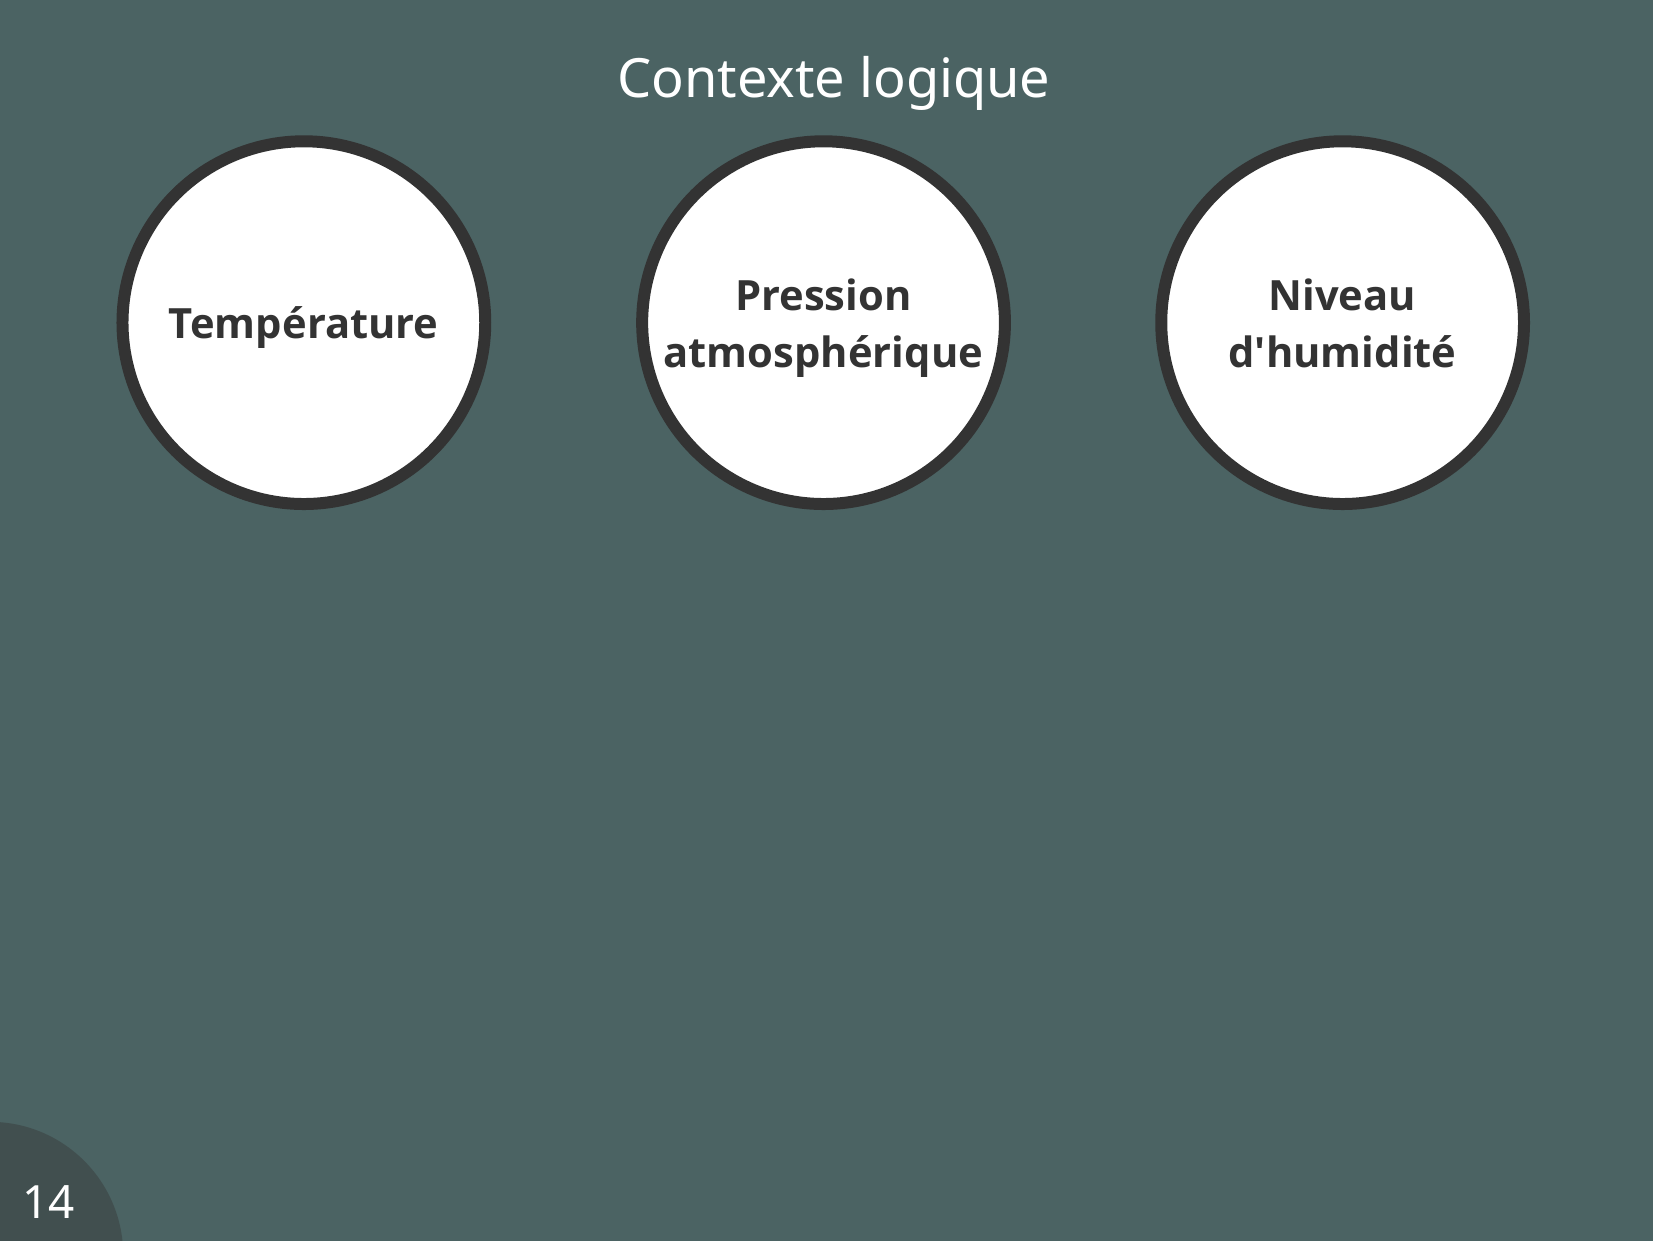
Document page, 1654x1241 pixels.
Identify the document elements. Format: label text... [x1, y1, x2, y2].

text_box Contexte logique [49, 3, 1619, 151]
text_box Niveau d'humidité [1161, 151, 1525, 505]
text_box Pression atmosphérique [642, 151, 1005, 505]
text_box Température [122, 151, 486, 505]
